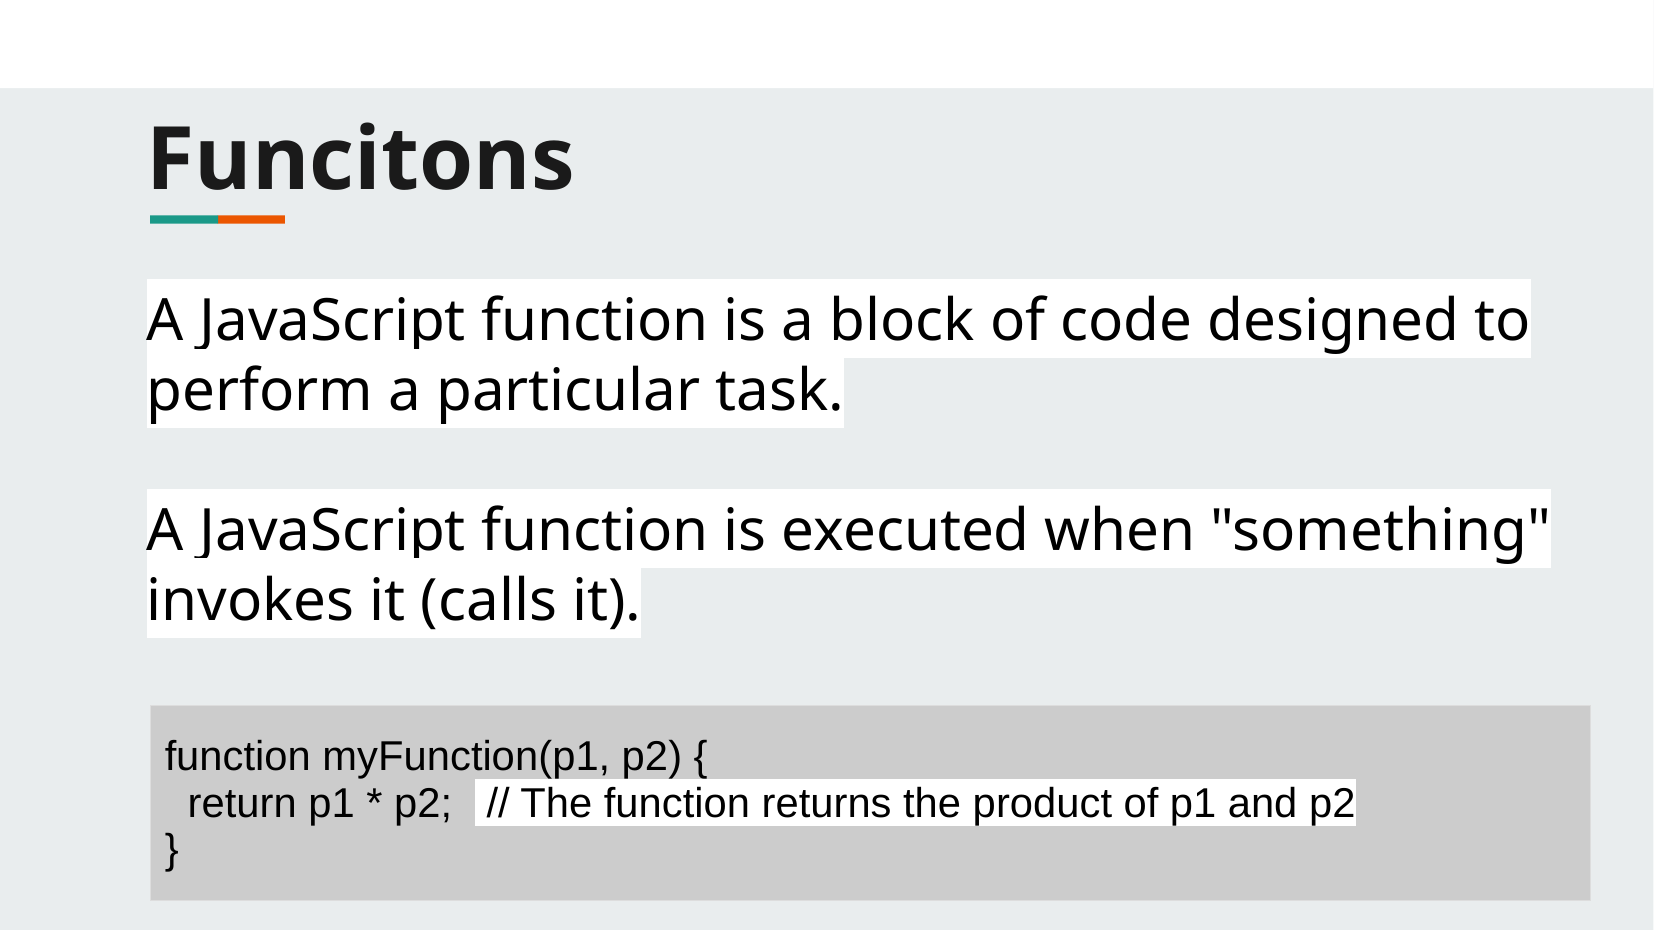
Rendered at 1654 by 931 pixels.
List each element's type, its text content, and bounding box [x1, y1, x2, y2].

text_box function myFunction(p1, p2) { return p1 * p2; // The function returns the product of p1 and p2 } [150, 705, 1591, 901]
title Funcitons A JavaScript function is a block of code designed to perform a particular task. A JavaScript function is executed when "something" invokes it (calls it). [131, 87, 1640, 626]
